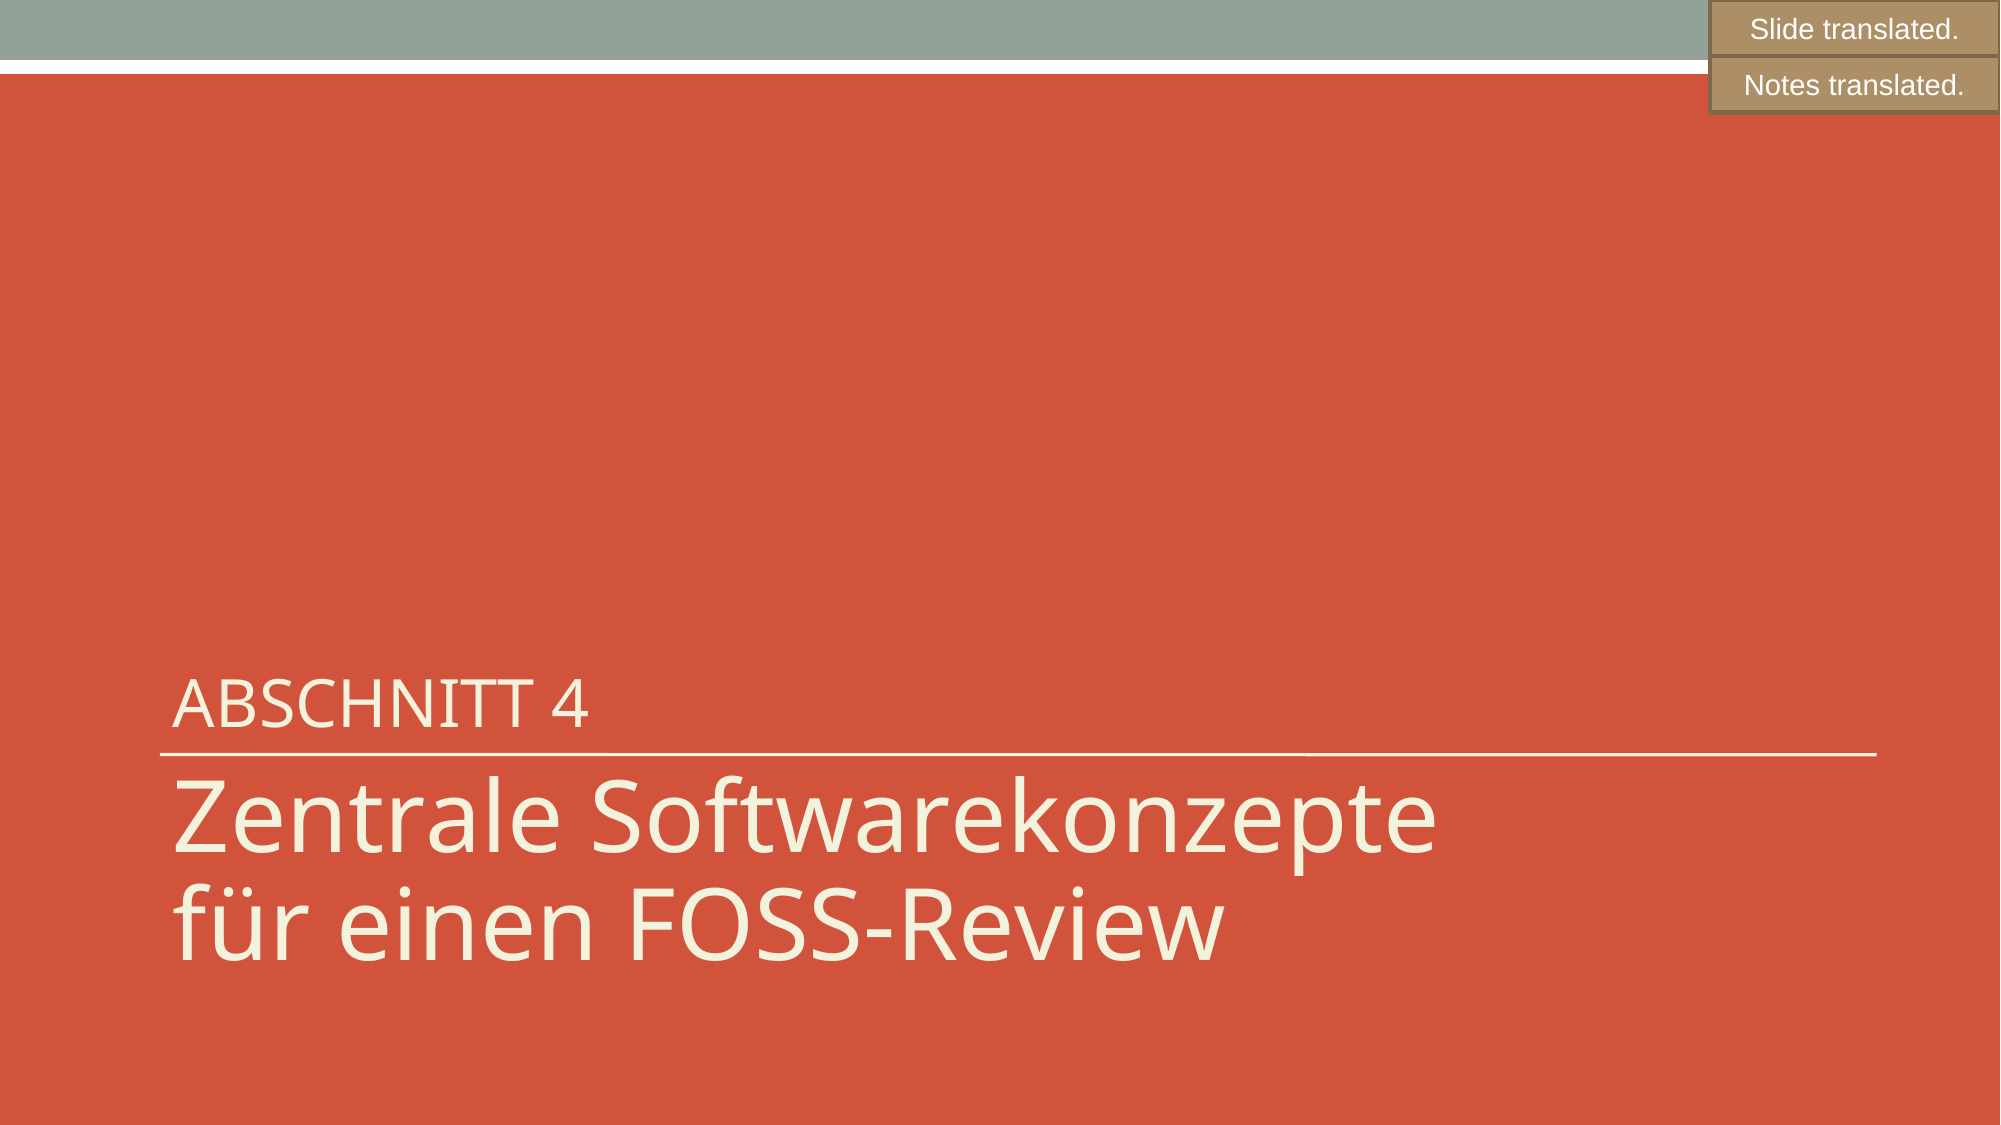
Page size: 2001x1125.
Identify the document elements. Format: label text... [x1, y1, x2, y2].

text_box Slide translated. [1710, 0, 2000, 56]
list Zentrale Softwarekonzepte für einen FOSS-Review [157, 758, 1858, 1006]
text_box Notes translated. [1710, 56, 2000, 113]
title ABSCHNITT 4 [157, 387, 1858, 749]
